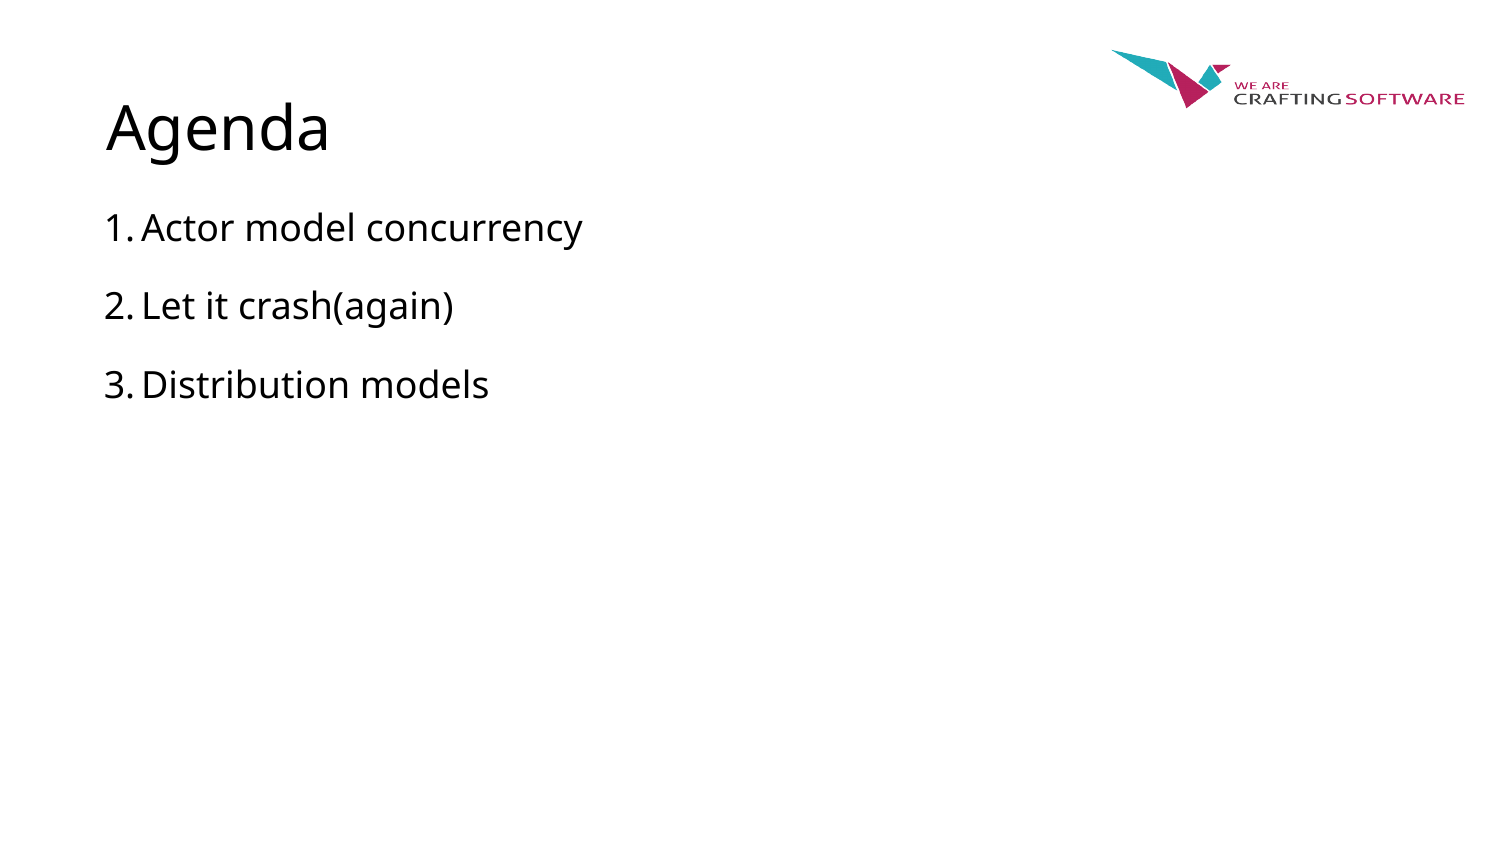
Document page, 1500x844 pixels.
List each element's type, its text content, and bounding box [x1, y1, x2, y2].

title Agenda [90, 72, 1489, 167]
picture [1094, 0, 1481, 163]
list Actor model concurrency Let it crash(again) Distribution models [51, 189, 1449, 750]
